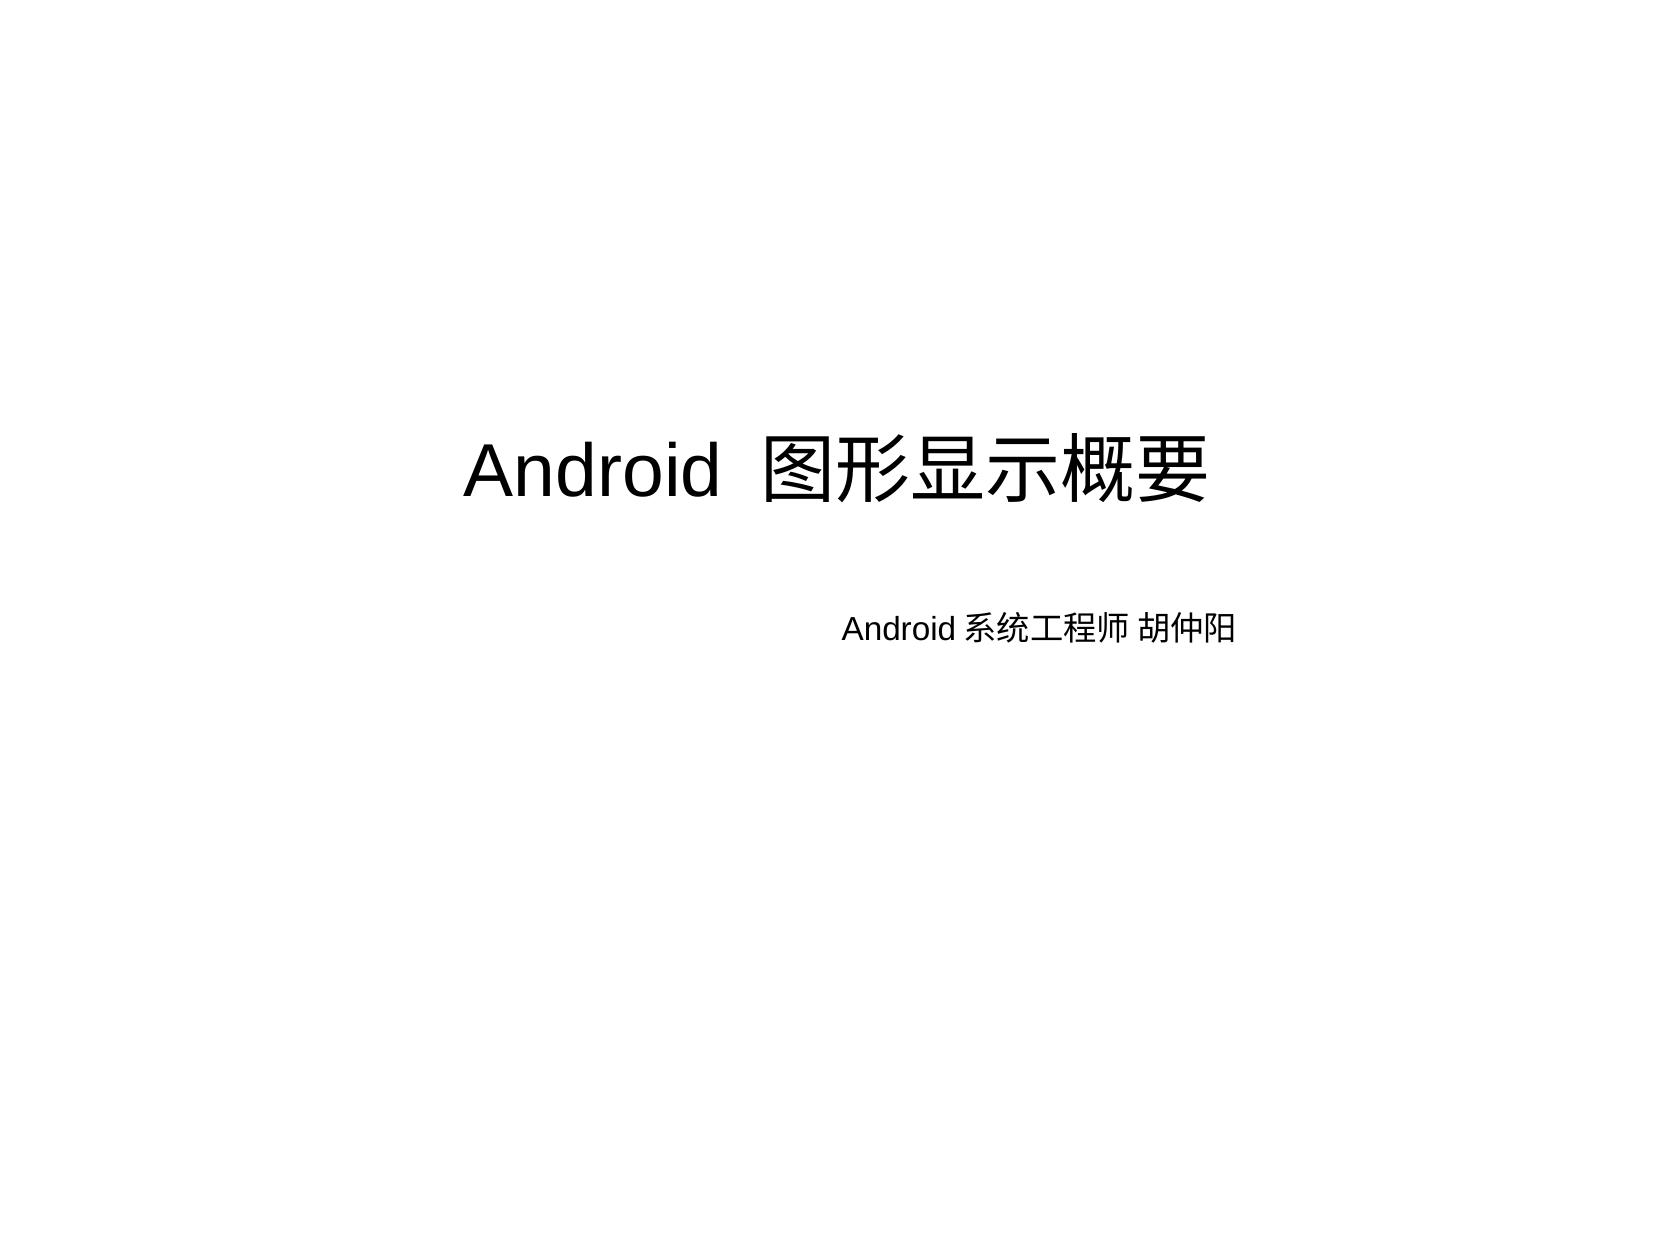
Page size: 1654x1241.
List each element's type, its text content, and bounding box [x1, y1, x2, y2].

subtitle Android 图形显示概要 Android系统工程师 胡仲阳 [82, 49, 1571, 1010]
